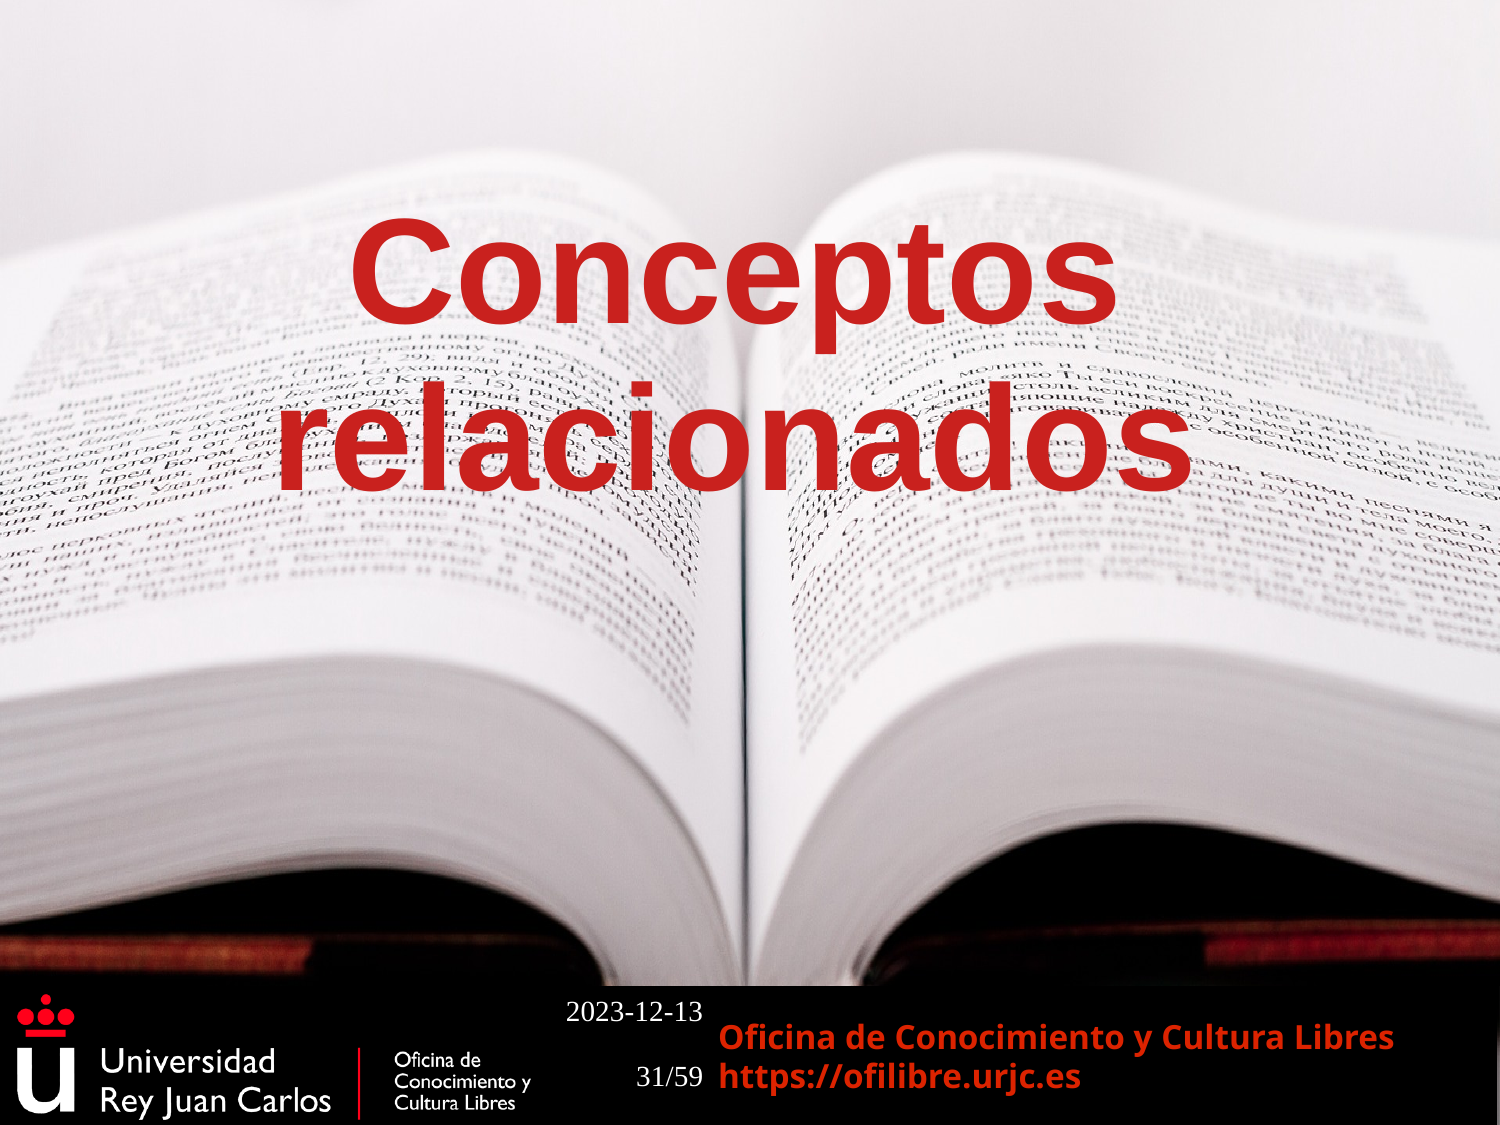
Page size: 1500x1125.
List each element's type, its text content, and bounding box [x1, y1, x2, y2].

picture [17, 994, 531, 1120]
picture [0, 0, 1500, 1125]
text_box Conceptos relacionados [120, 179, 1351, 530]
title [75, 389, 1425, 578]
